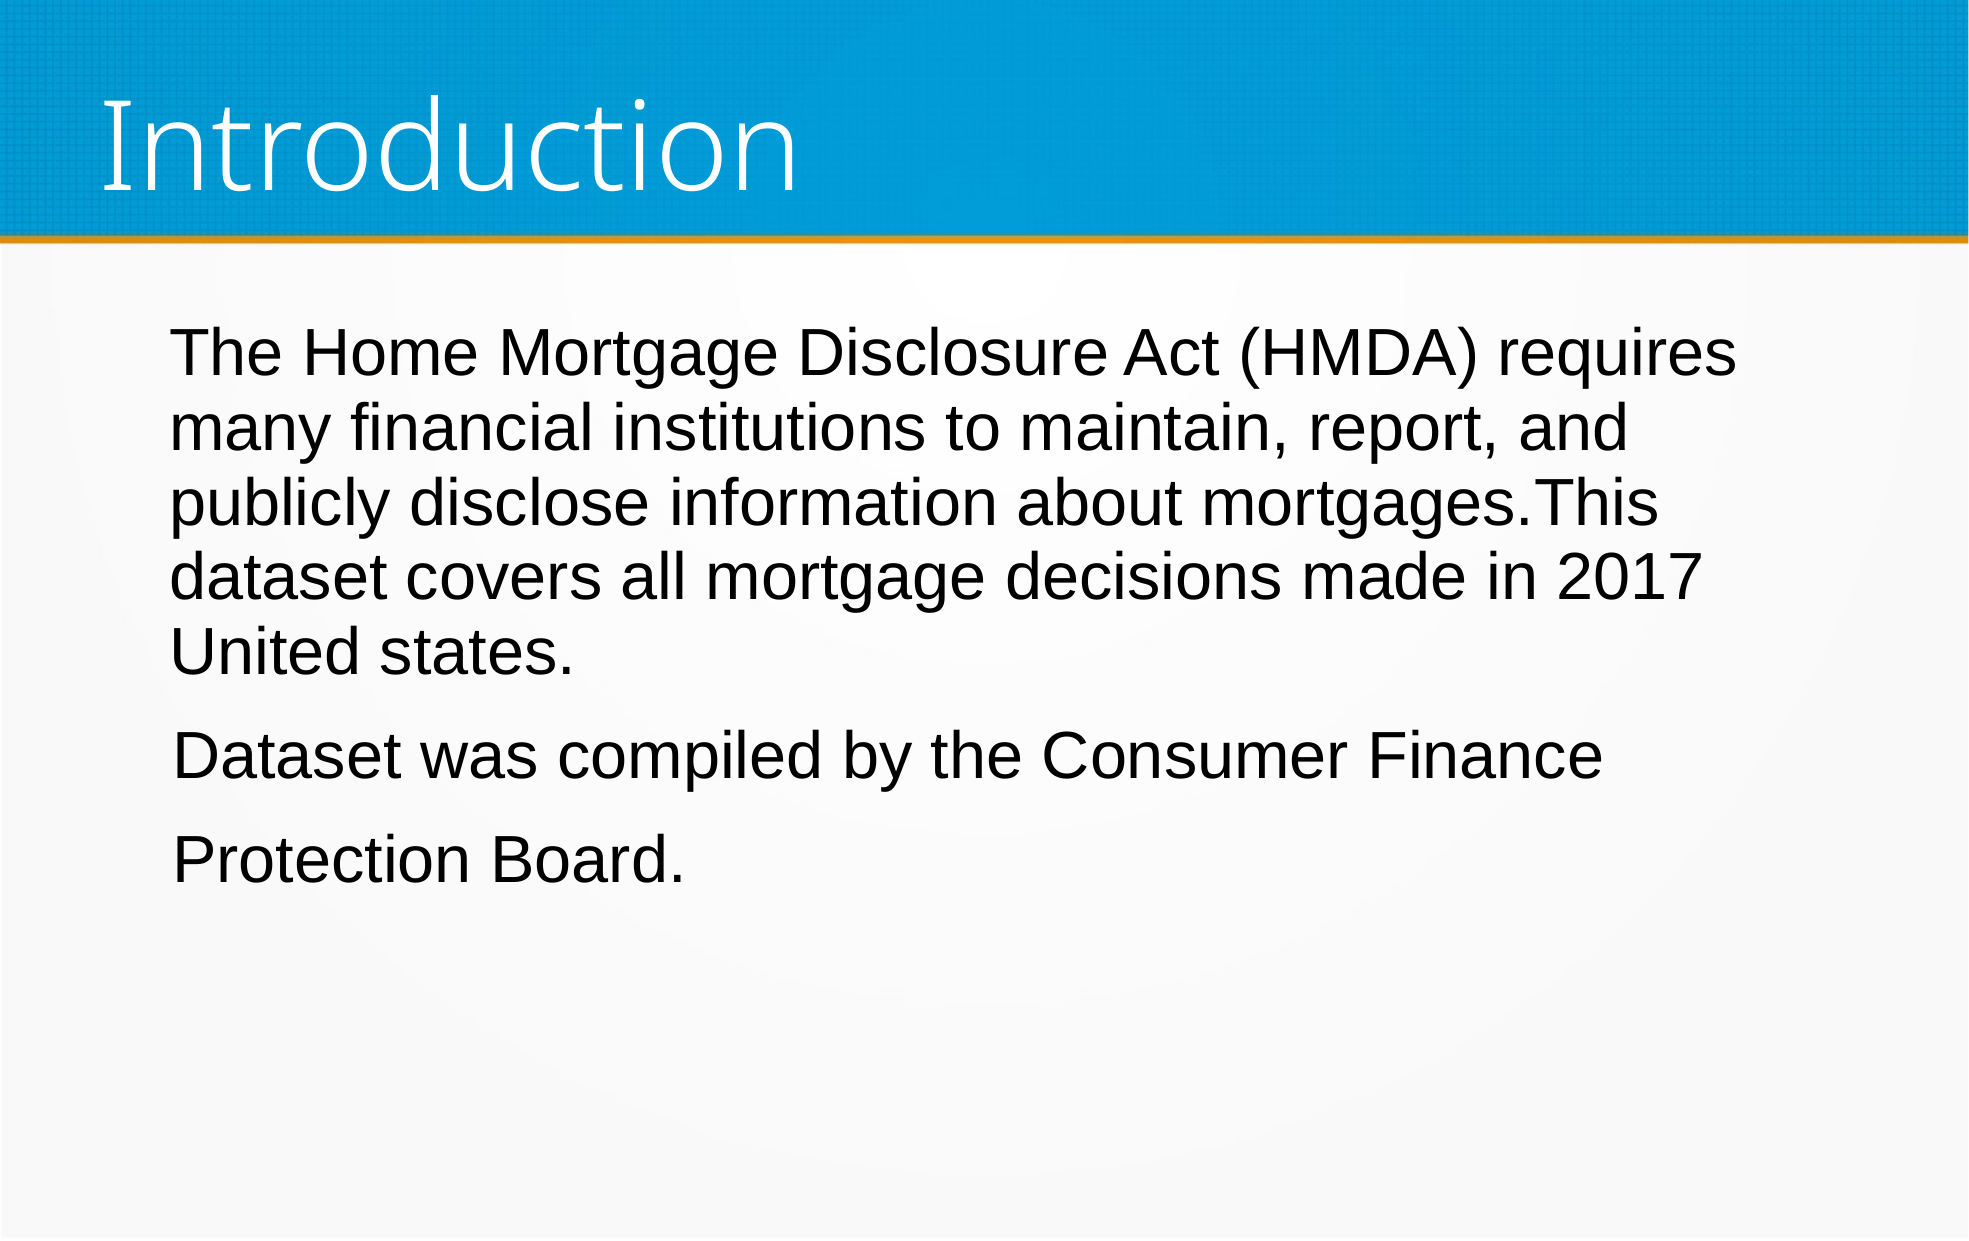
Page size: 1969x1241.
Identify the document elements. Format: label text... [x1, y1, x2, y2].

title Introduction [98, 19, 1870, 227]
list The Home Mortgage Disclosure Act (HMDA) requires many financial institutions to maintain, report, and publicly disclose information about mortgages.This dataset covers all mortgage decisions made in 2017 United states. Dataset was compiled by the Consumer Finance Protection Board. [98, 315, 1861, 1081]
picture [0, 233, 1969, 1241]
